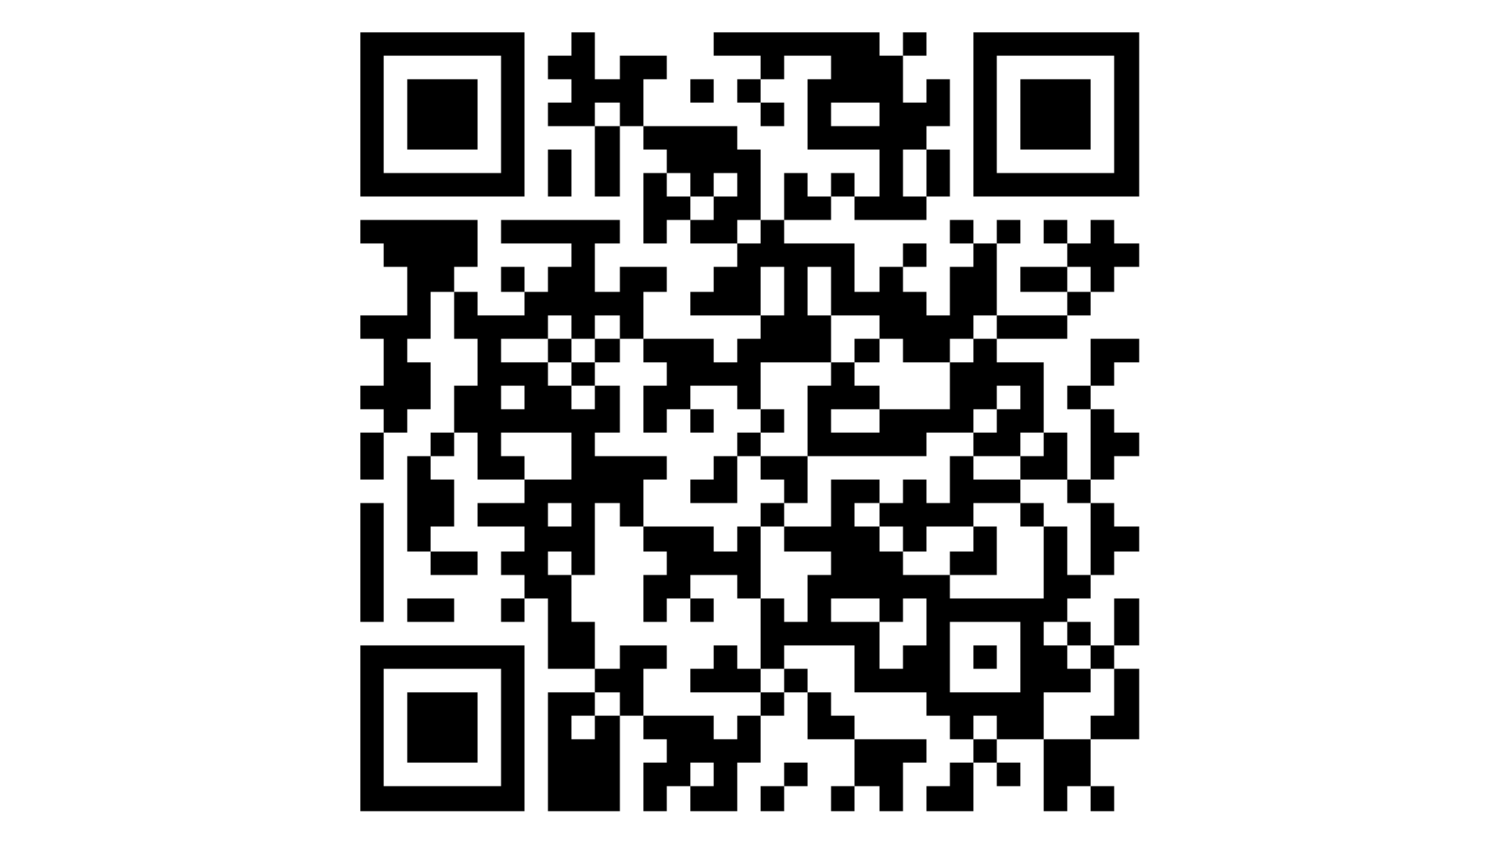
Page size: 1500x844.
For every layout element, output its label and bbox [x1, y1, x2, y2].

picture [359, 31, 1141, 813]
